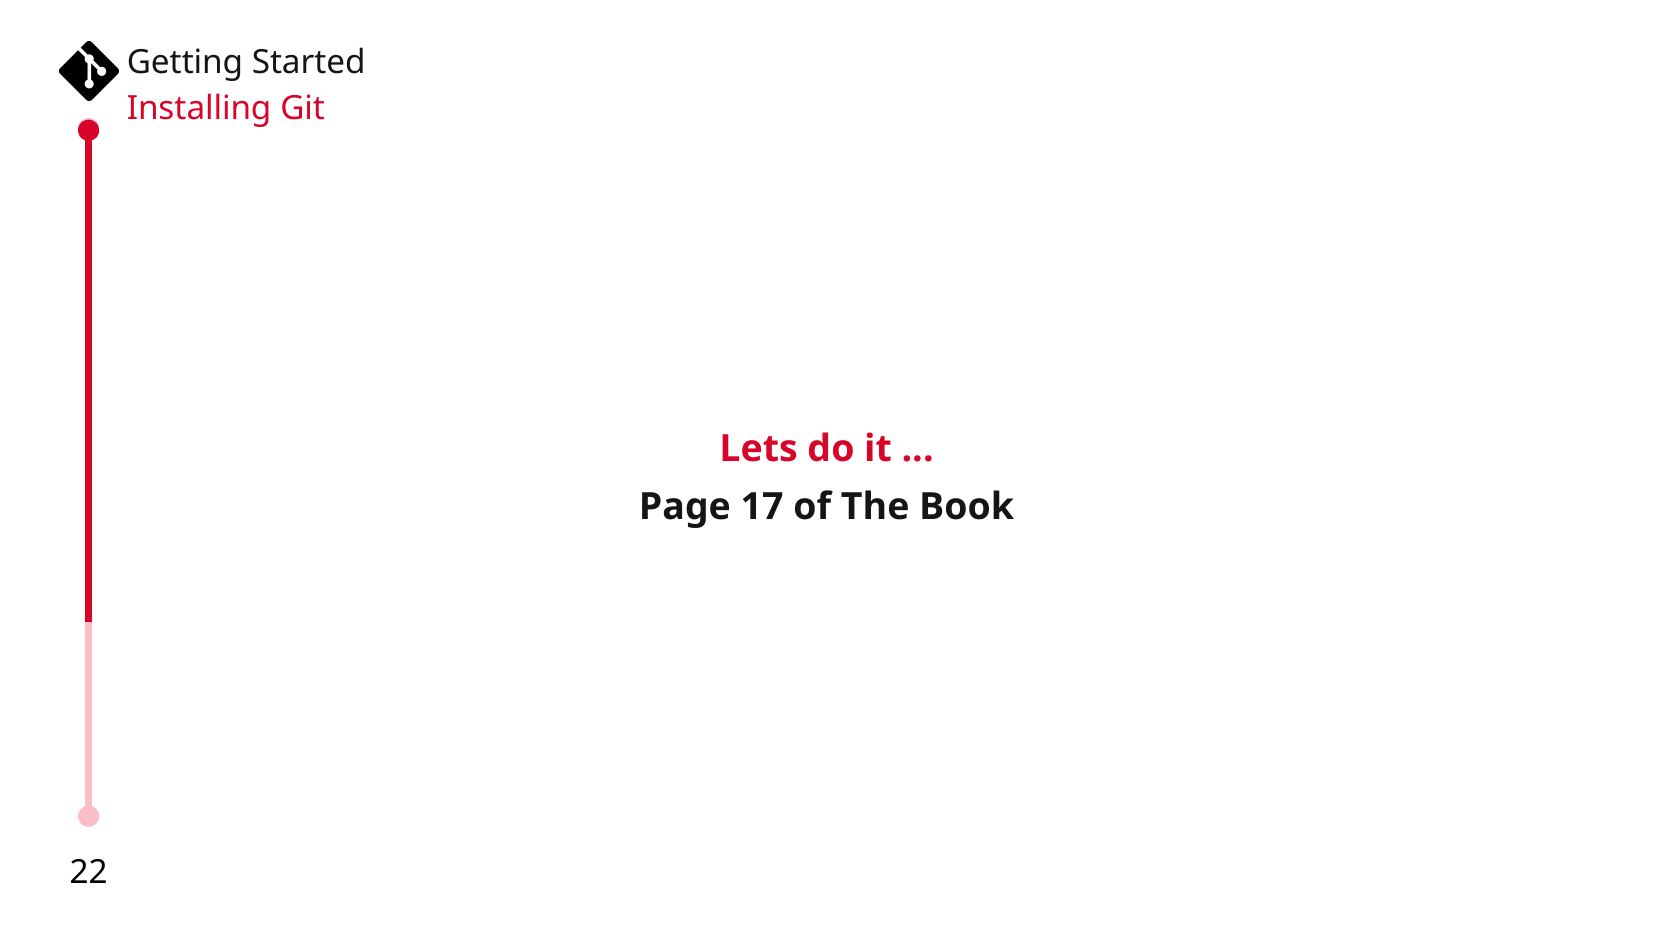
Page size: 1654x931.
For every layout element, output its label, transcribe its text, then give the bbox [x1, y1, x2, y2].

text_box Getting Started Installing Git [112, 31, 1506, 113]
picture [59, 41, 119, 101]
text_box 22 [47, 840, 130, 889]
text_box Lets do it ... Page 17 of The Book [236, 236, 1418, 709]
